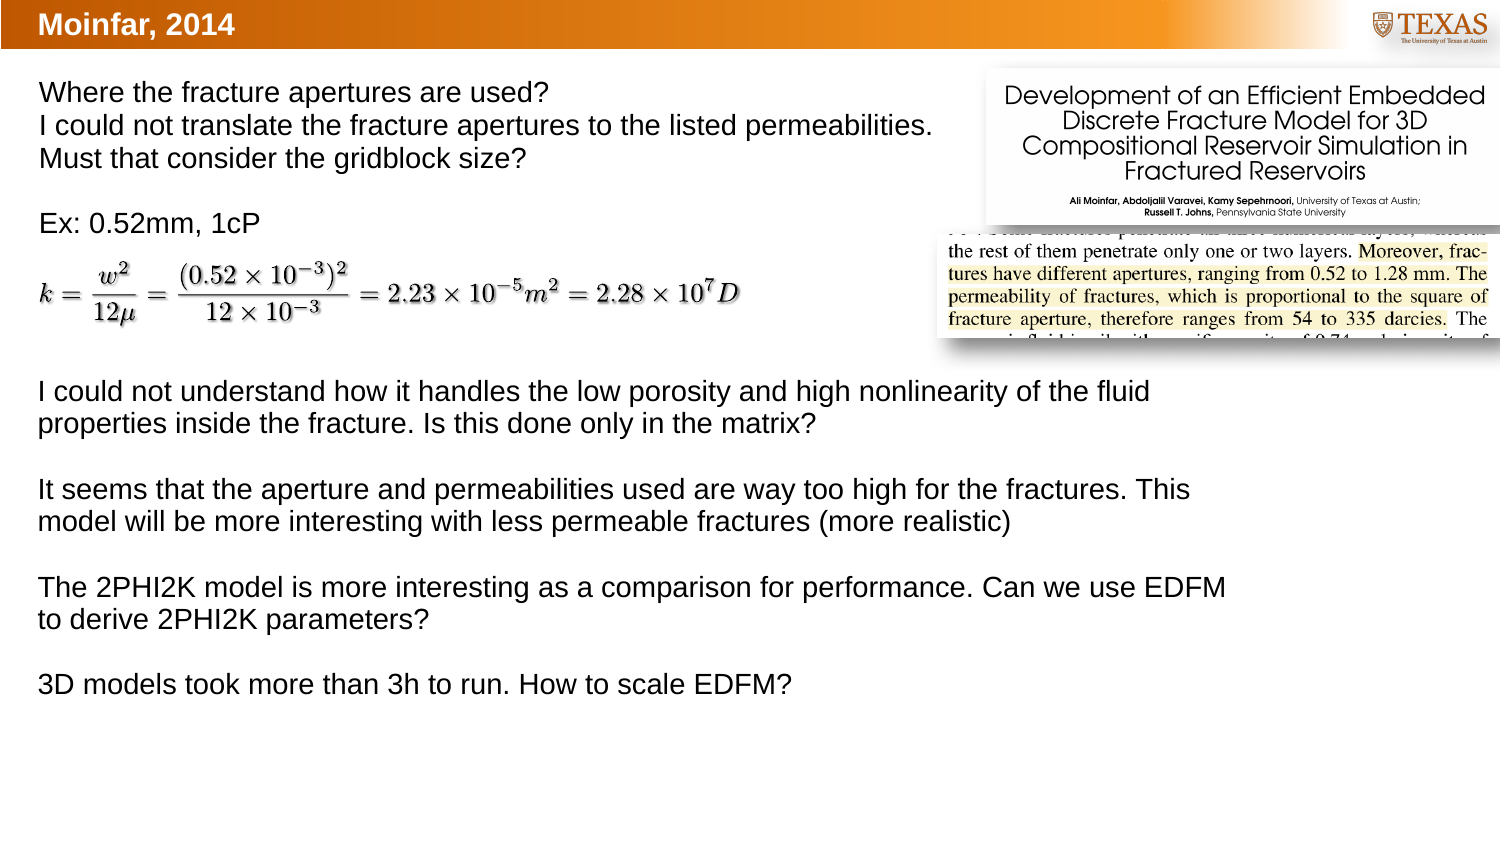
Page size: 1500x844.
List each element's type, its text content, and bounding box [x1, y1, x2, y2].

text_box [180, 263, 187, 291]
text_box [653, 288, 667, 302]
text_box [107, 302, 118, 321]
text_box [409, 283, 421, 302]
text_box [271, 265, 281, 284]
picture [986, 0, 1500, 226]
text_box [470, 283, 480, 302]
text_box [207, 302, 217, 321]
text_box [388, 283, 400, 302]
text_box [210, 265, 222, 284]
text_box [283, 265, 296, 284]
picture [937, 234, 1500, 338]
text_box [631, 283, 643, 303]
text_box [224, 265, 236, 284]
text_box [314, 261, 324, 274]
text_box [513, 277, 522, 291]
text_box Where the fracture apertures are used? I could not translate the fracture apertures to the listed permeabilities. Must that consider the gridblock size? Ex: 0.52mm, 1cP [39, 76, 1013, 240]
title Moinfar, 2014 [37, 0, 1126, 49]
text_box [246, 270, 260, 284]
text_box [267, 302, 277, 321]
text_box [705, 277, 715, 291]
text_box [242, 306, 256, 320]
text_box [482, 283, 494, 303]
text_box [618, 283, 629, 302]
text_box [716, 283, 738, 302]
text_box [279, 302, 291, 321]
text_box [119, 261, 128, 274]
text_box [120, 308, 135, 326]
text_box [94, 302, 104, 321]
text_box [445, 288, 459, 302]
text_box [309, 299, 319, 313]
text_box [597, 283, 608, 302]
text_box [524, 289, 547, 302]
text_box [548, 277, 558, 291]
text_box [219, 302, 231, 321]
text_box [189, 265, 201, 284]
text_box [691, 283, 703, 303]
text_box [98, 271, 117, 284]
text_box I could not understand how it handles the low porosity and high nonlinearity of the fluid properties inside the fracture. Is this done only in the matrix? It seems that the aperture and permeabilities used are way too high for the fractures. This model will be more interesting with less permeable fractures (more realistic) The 2PHI2K model is more interesting as a comparison for performance. Can we use EDFM to derive 2PHI2K parameters? 3D models took more than 3h to run. How to scale EDFM? [37, 375, 1238, 702]
text_box [39, 282, 53, 302]
text_box [326, 263, 334, 291]
text_box [337, 261, 346, 274]
text_box [422, 283, 434, 303]
text_box [679, 283, 689, 302]
